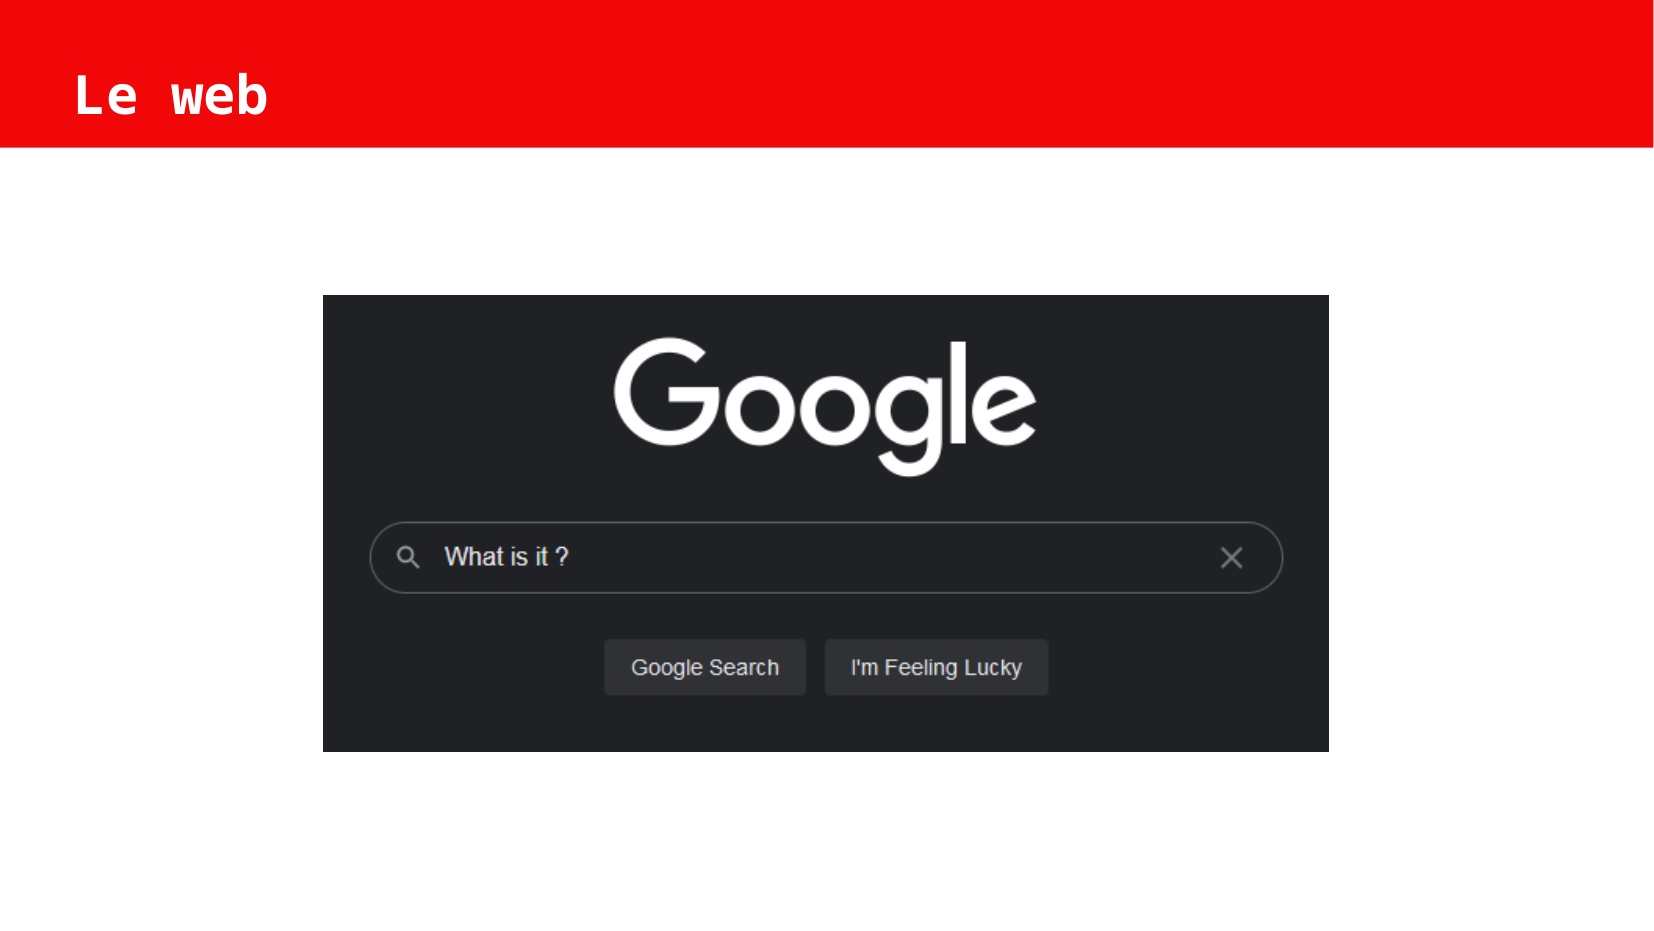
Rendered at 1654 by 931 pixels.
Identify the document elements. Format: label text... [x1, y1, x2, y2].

picture [323, 295, 1329, 752]
text_box [0, 0, 1654, 148]
text_box Le web [59, 49, 1506, 119]
